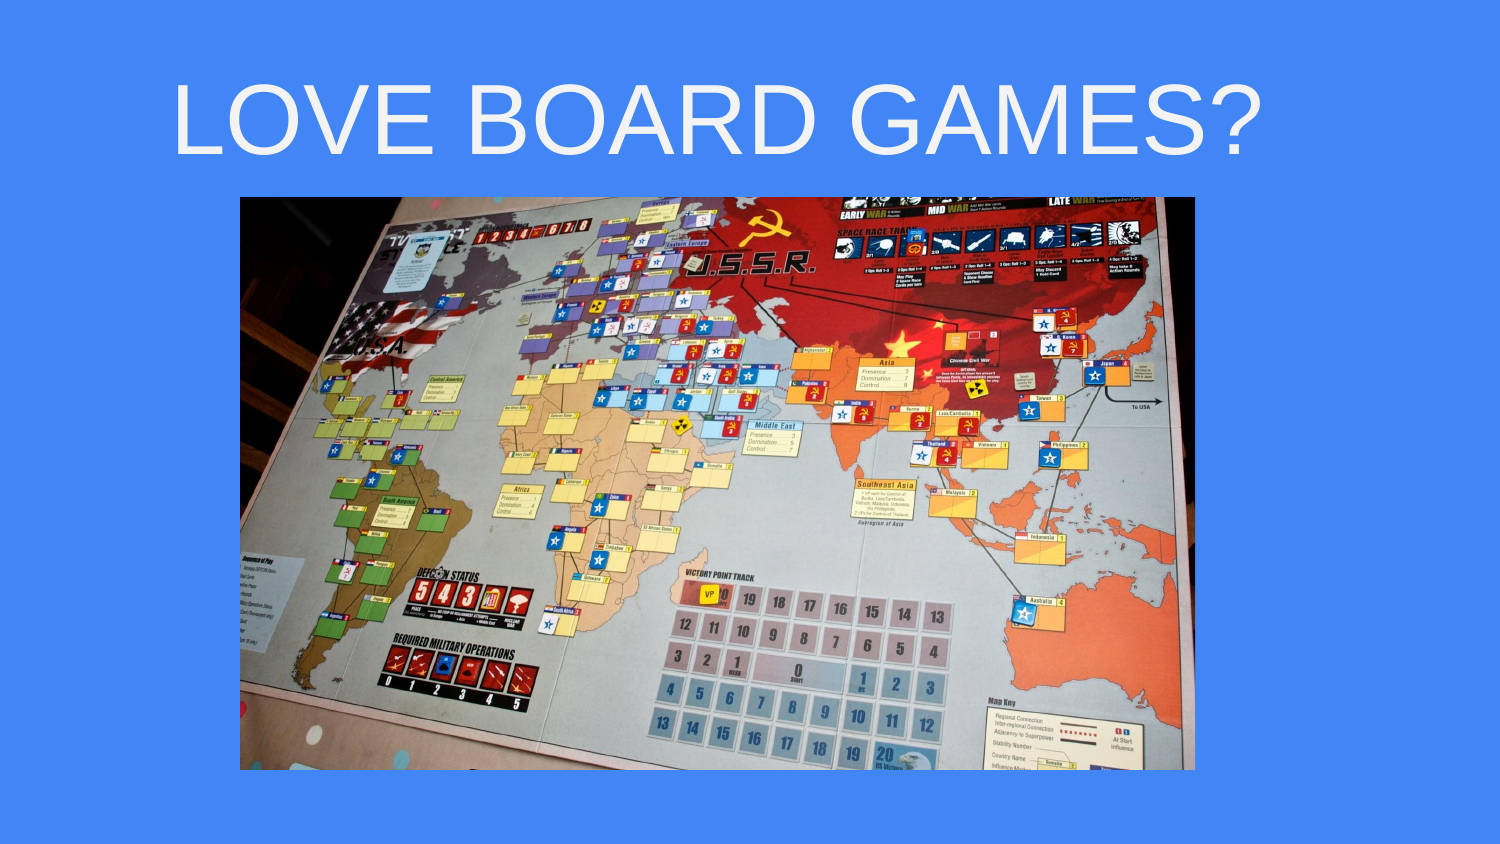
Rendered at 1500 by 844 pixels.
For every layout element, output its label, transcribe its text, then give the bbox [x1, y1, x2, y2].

picture [240, 197, 1196, 770]
text_box LOVE BOARD GAMES? [60, 31, 1375, 197]
